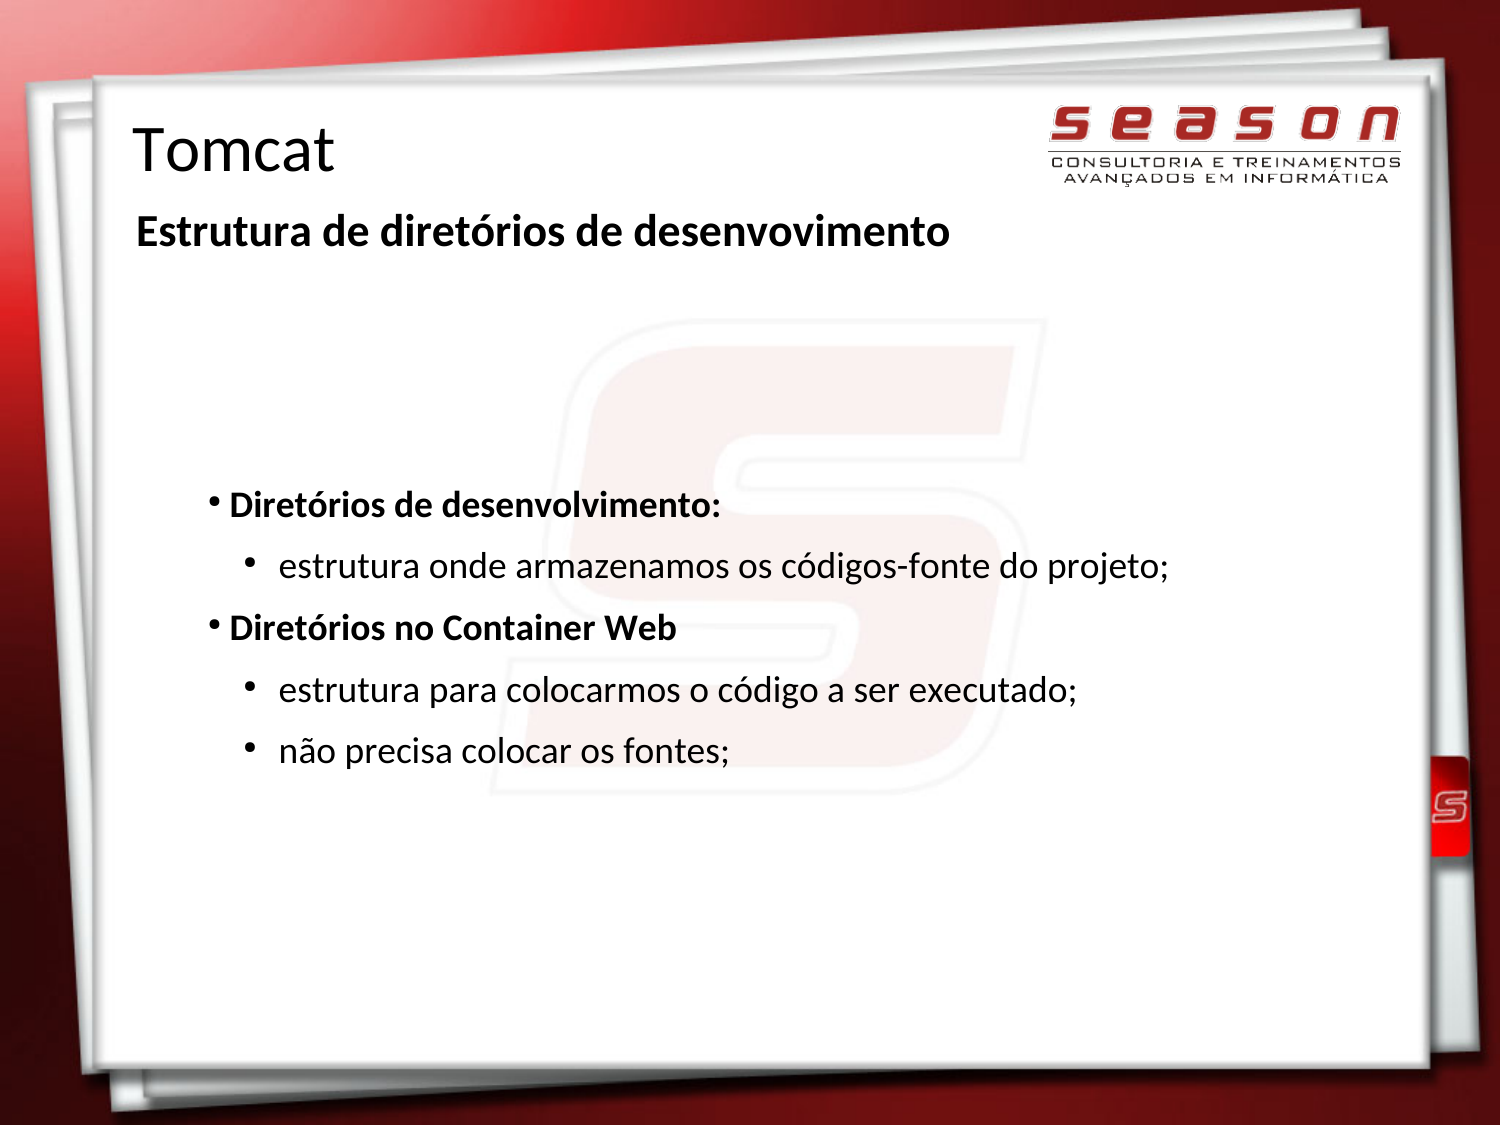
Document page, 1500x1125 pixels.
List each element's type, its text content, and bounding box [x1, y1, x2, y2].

title Tomcat [118, 33, 1394, 257]
picture [0, 0, 1500, 1125]
text_box Estrutura de diretórios de desenvovimento [119, 200, 1300, 256]
text_box Diretórios de desenvolvimento: estrutura onde armazenamos os códigos-fonte do projeto; Diretórios no Container Web estrutura para colocarmos o código a ser executado; não precisa colocar os fontes; [207, 357, 1328, 894]
